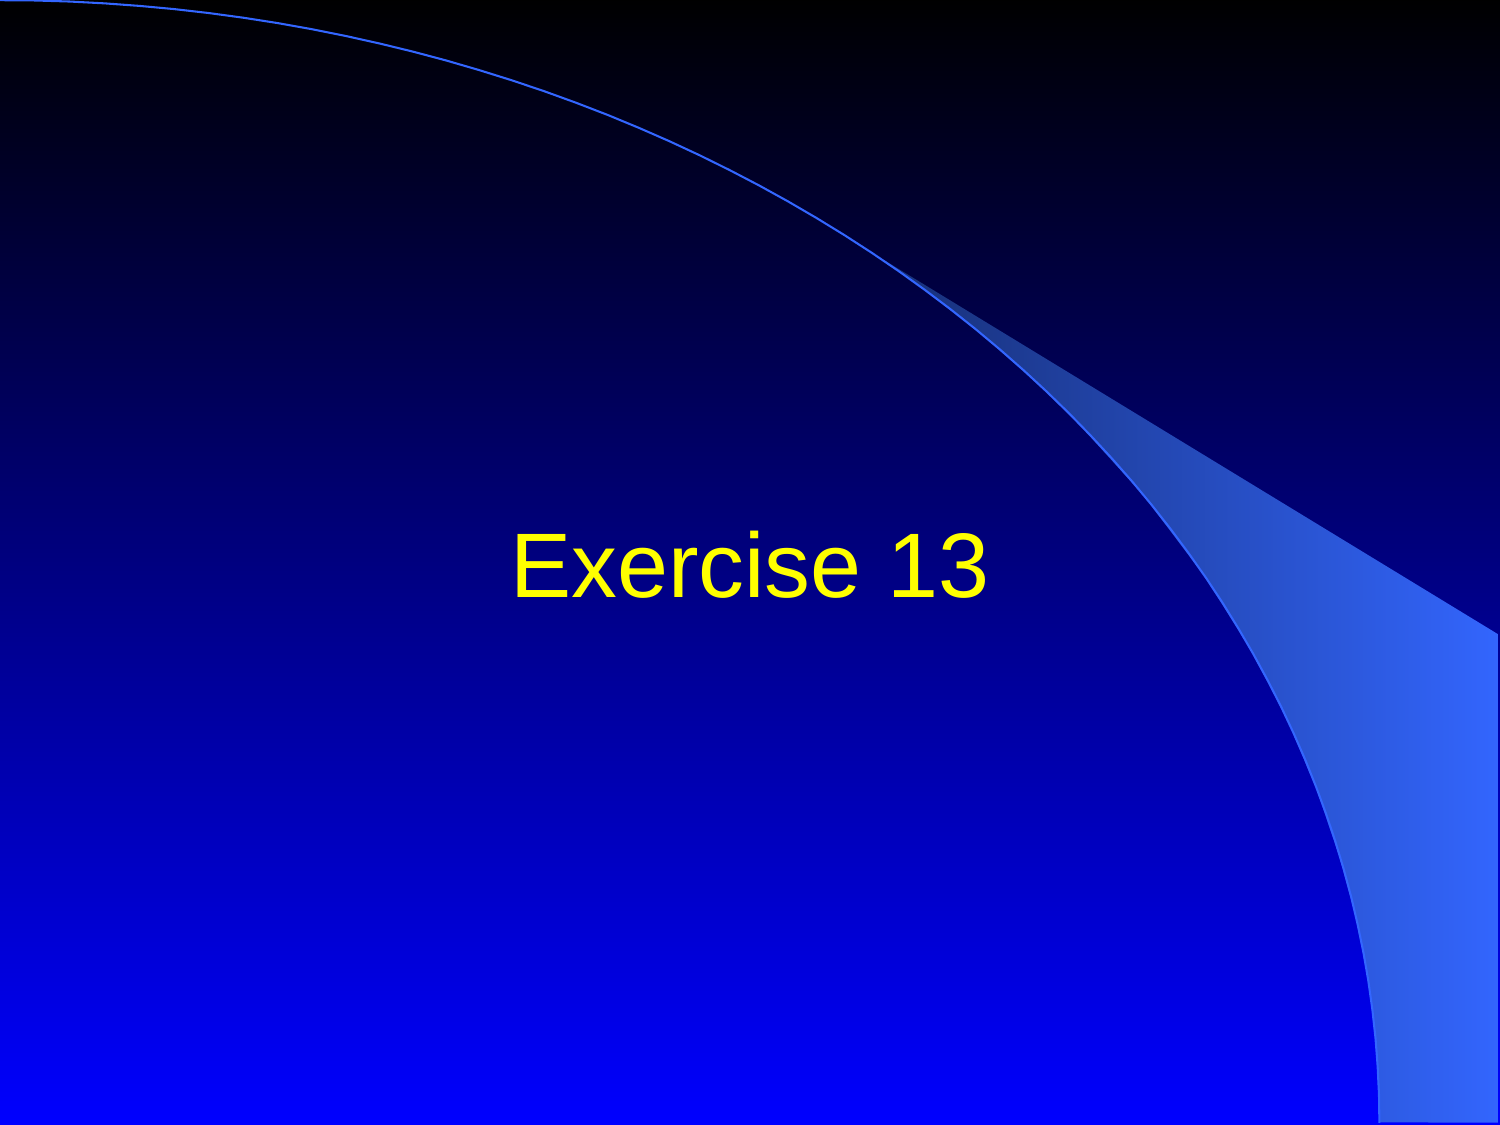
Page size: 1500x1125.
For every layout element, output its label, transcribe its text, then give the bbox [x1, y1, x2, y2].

title Exercise 13 [112, 474, 1388, 663]
